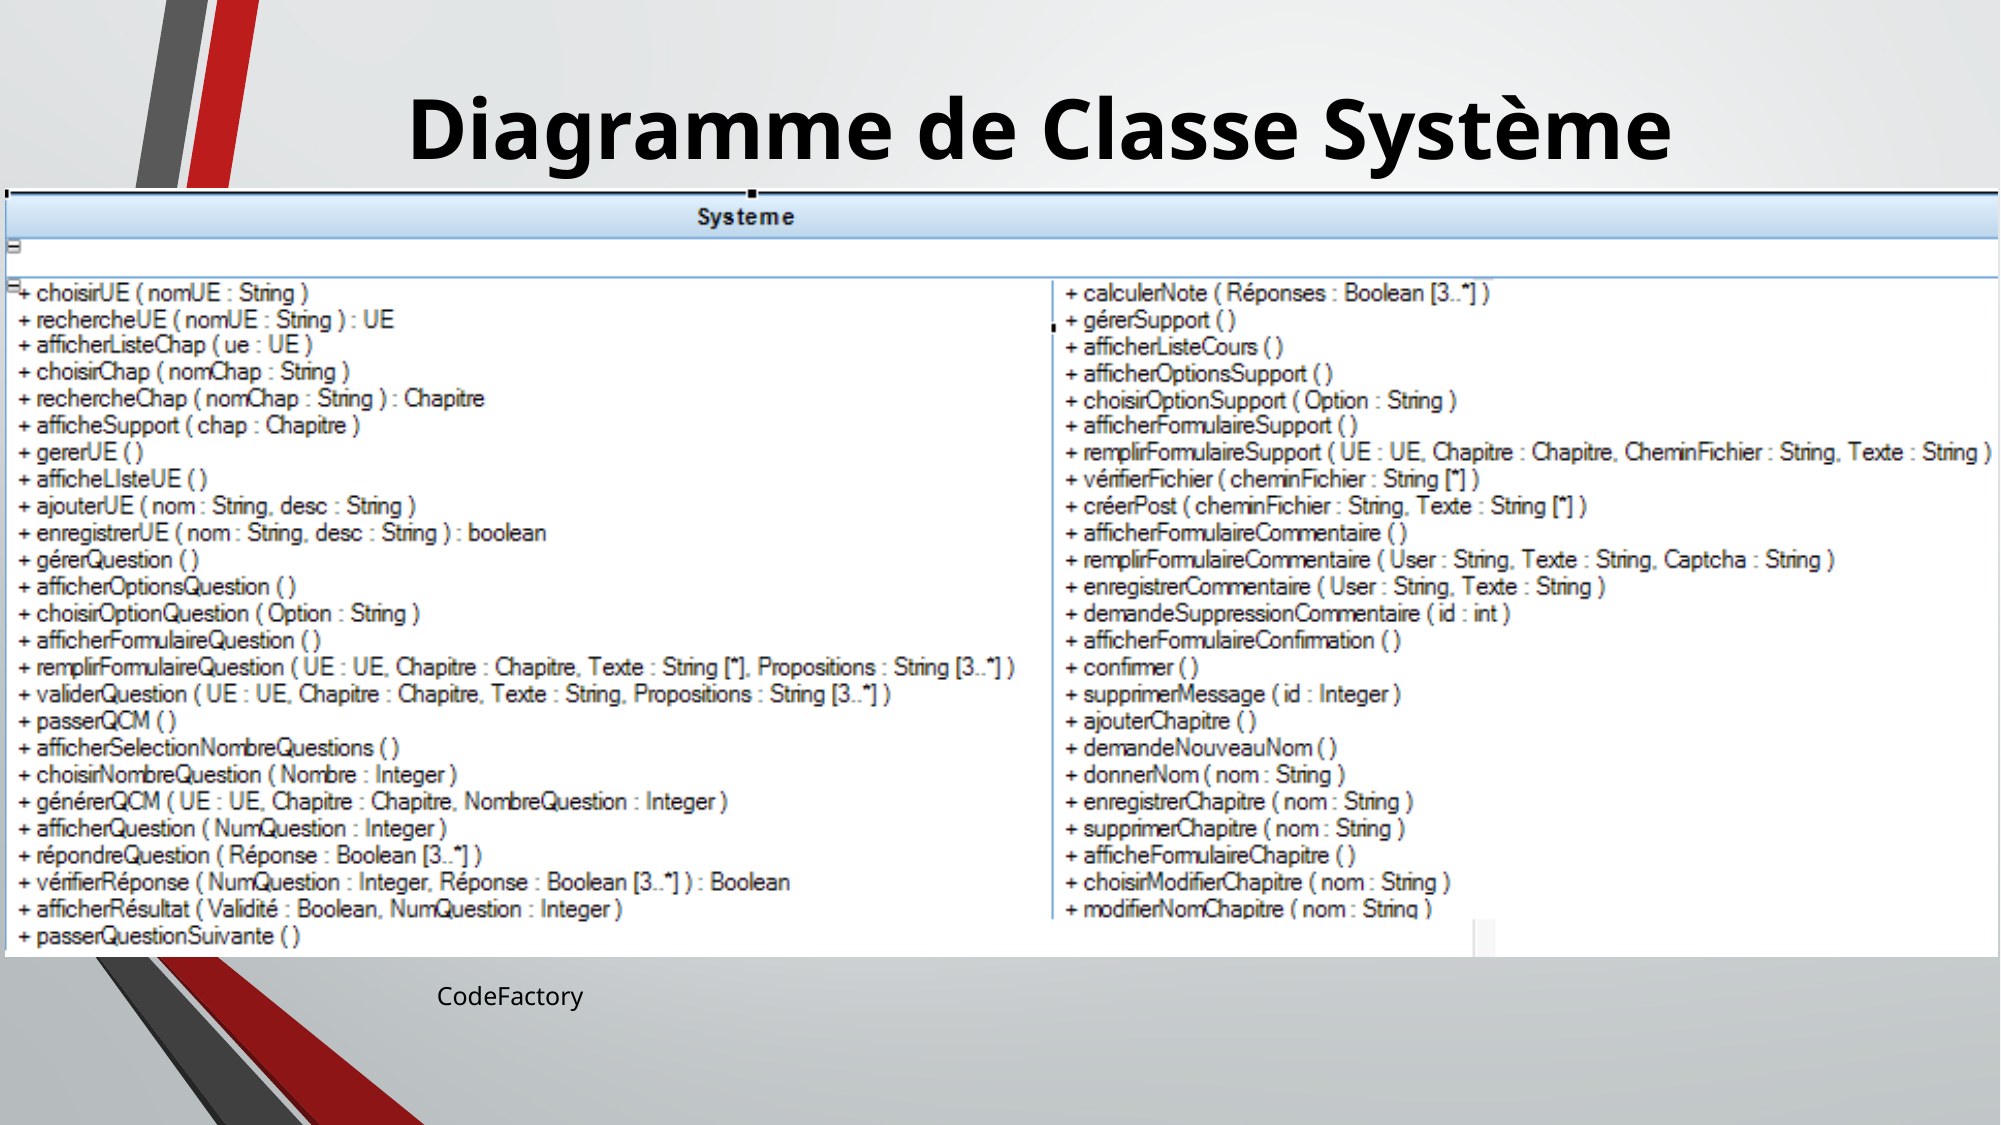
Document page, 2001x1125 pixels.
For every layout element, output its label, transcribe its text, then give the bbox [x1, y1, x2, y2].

picture [0, 0, 2001, 1125]
text_box Diagramme de Classe Système [218, 0, 1862, 188]
footer CodeFactory [421, 965, 1584, 1025]
